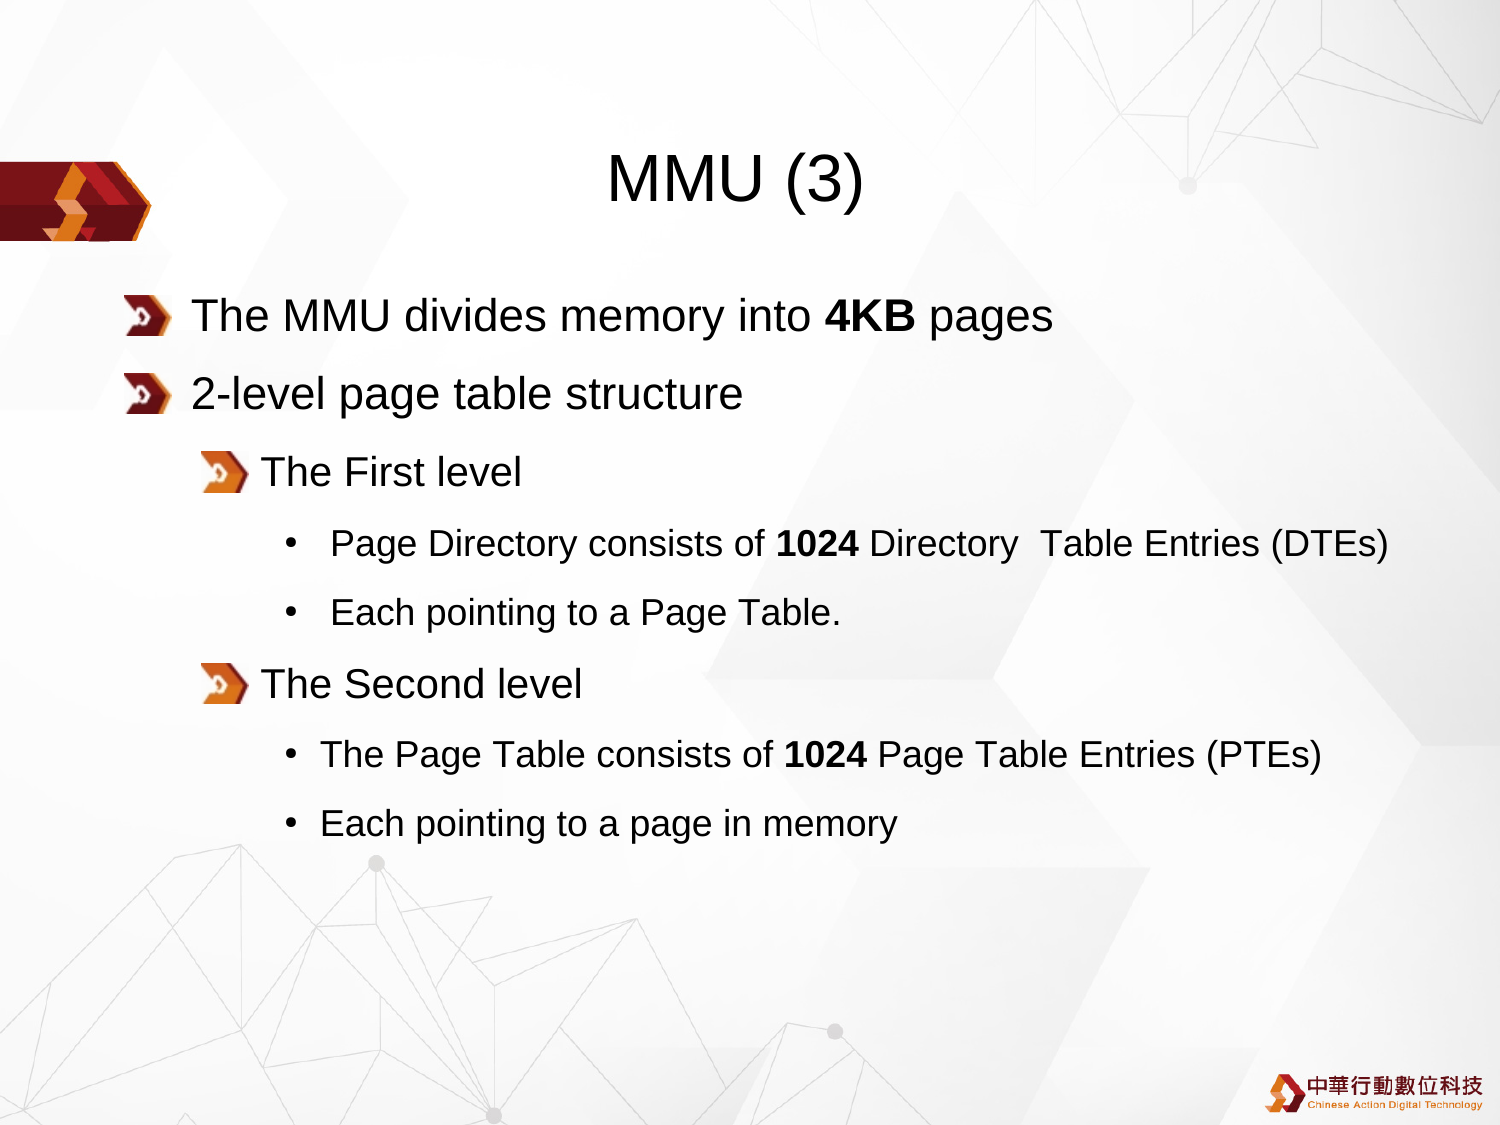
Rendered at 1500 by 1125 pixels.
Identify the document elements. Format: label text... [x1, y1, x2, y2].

picture [0, 0, 1500, 1125]
title MMU (3) [107, 101, 1367, 255]
list The MMU divides memory into 4KB pages 2-level page table structure The First level Page Directory consists of 1024 Directory Table Entries (DTEs) Each pointing to a Page Table. The Second level The Page Table consists of 1024 Page Table Entries (PTEs) Each pointing to a page in memory [107, 290, 1425, 943]
